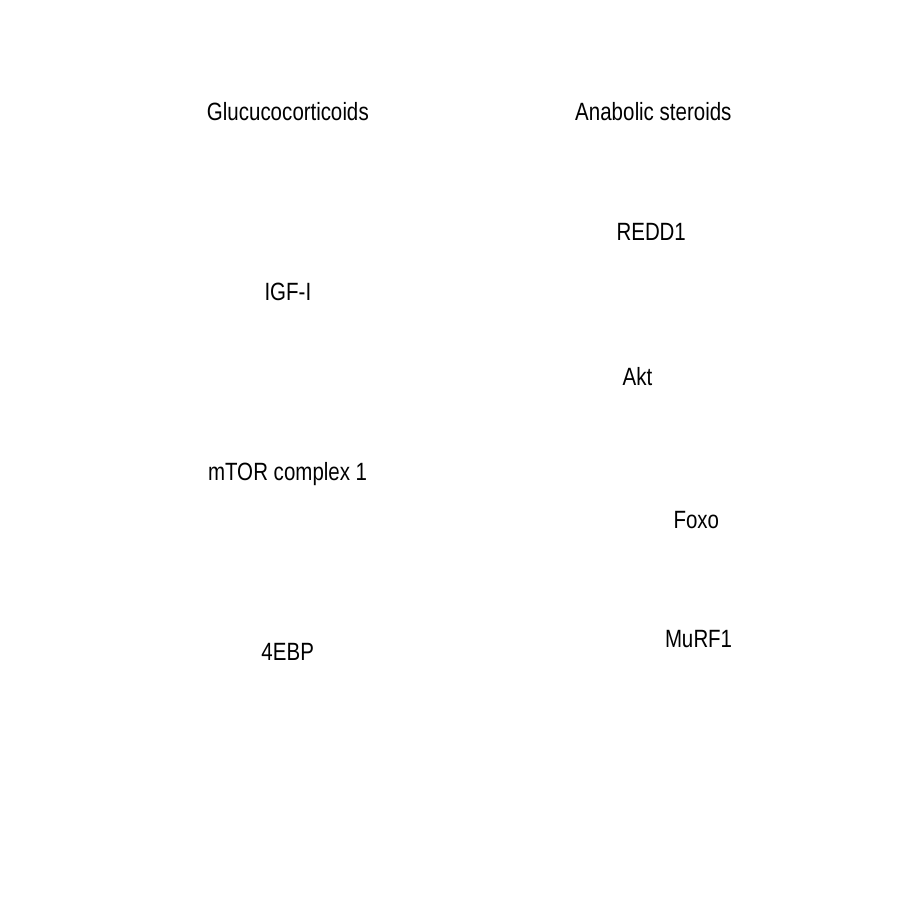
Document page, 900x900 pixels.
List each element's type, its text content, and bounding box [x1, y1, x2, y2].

text_box 4EBP [246, 630, 330, 674]
text_box mTOR complex 1 [193, 450, 383, 494]
text_box IGF-I [249, 270, 327, 314]
text_box Foxo [658, 497, 735, 542]
text_box REDD1 [601, 210, 701, 254]
text_box Akt [607, 354, 668, 399]
text_box MuRF1 [650, 616, 747, 661]
text_box Anabolic steroids [560, 90, 747, 134]
text_box Glucucocorticoids [191, 90, 384, 134]
